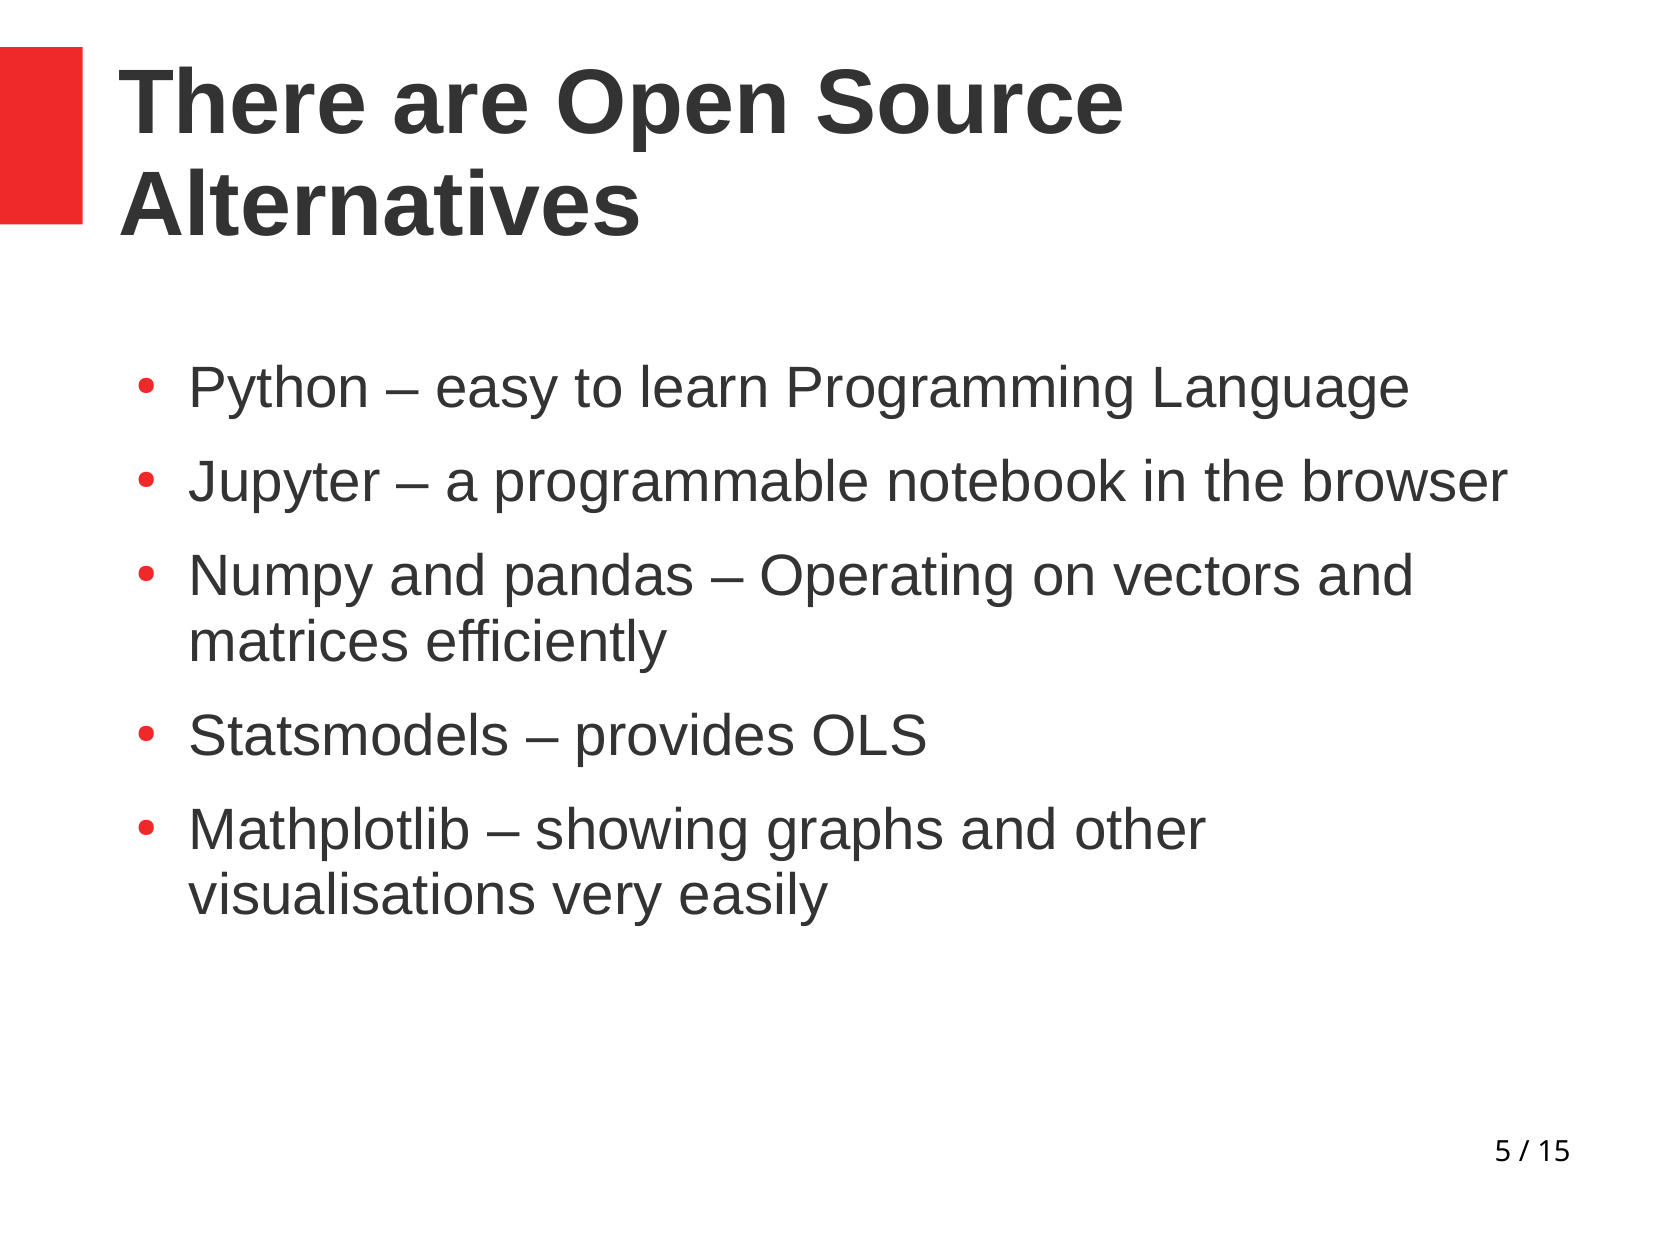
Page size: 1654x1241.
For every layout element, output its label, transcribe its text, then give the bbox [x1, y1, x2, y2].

title There are Open Source Alternatives [118, 45, 1571, 260]
list Python – easy to learn Programming Language Jupyter – a programmable notebook in the browser Numpy and pandas – Operating on vectors and matrices efficiently Statsmodels – provides OLS Mathplotlib – showing graphs and other visualisations very easily [118, 354, 1536, 1074]
